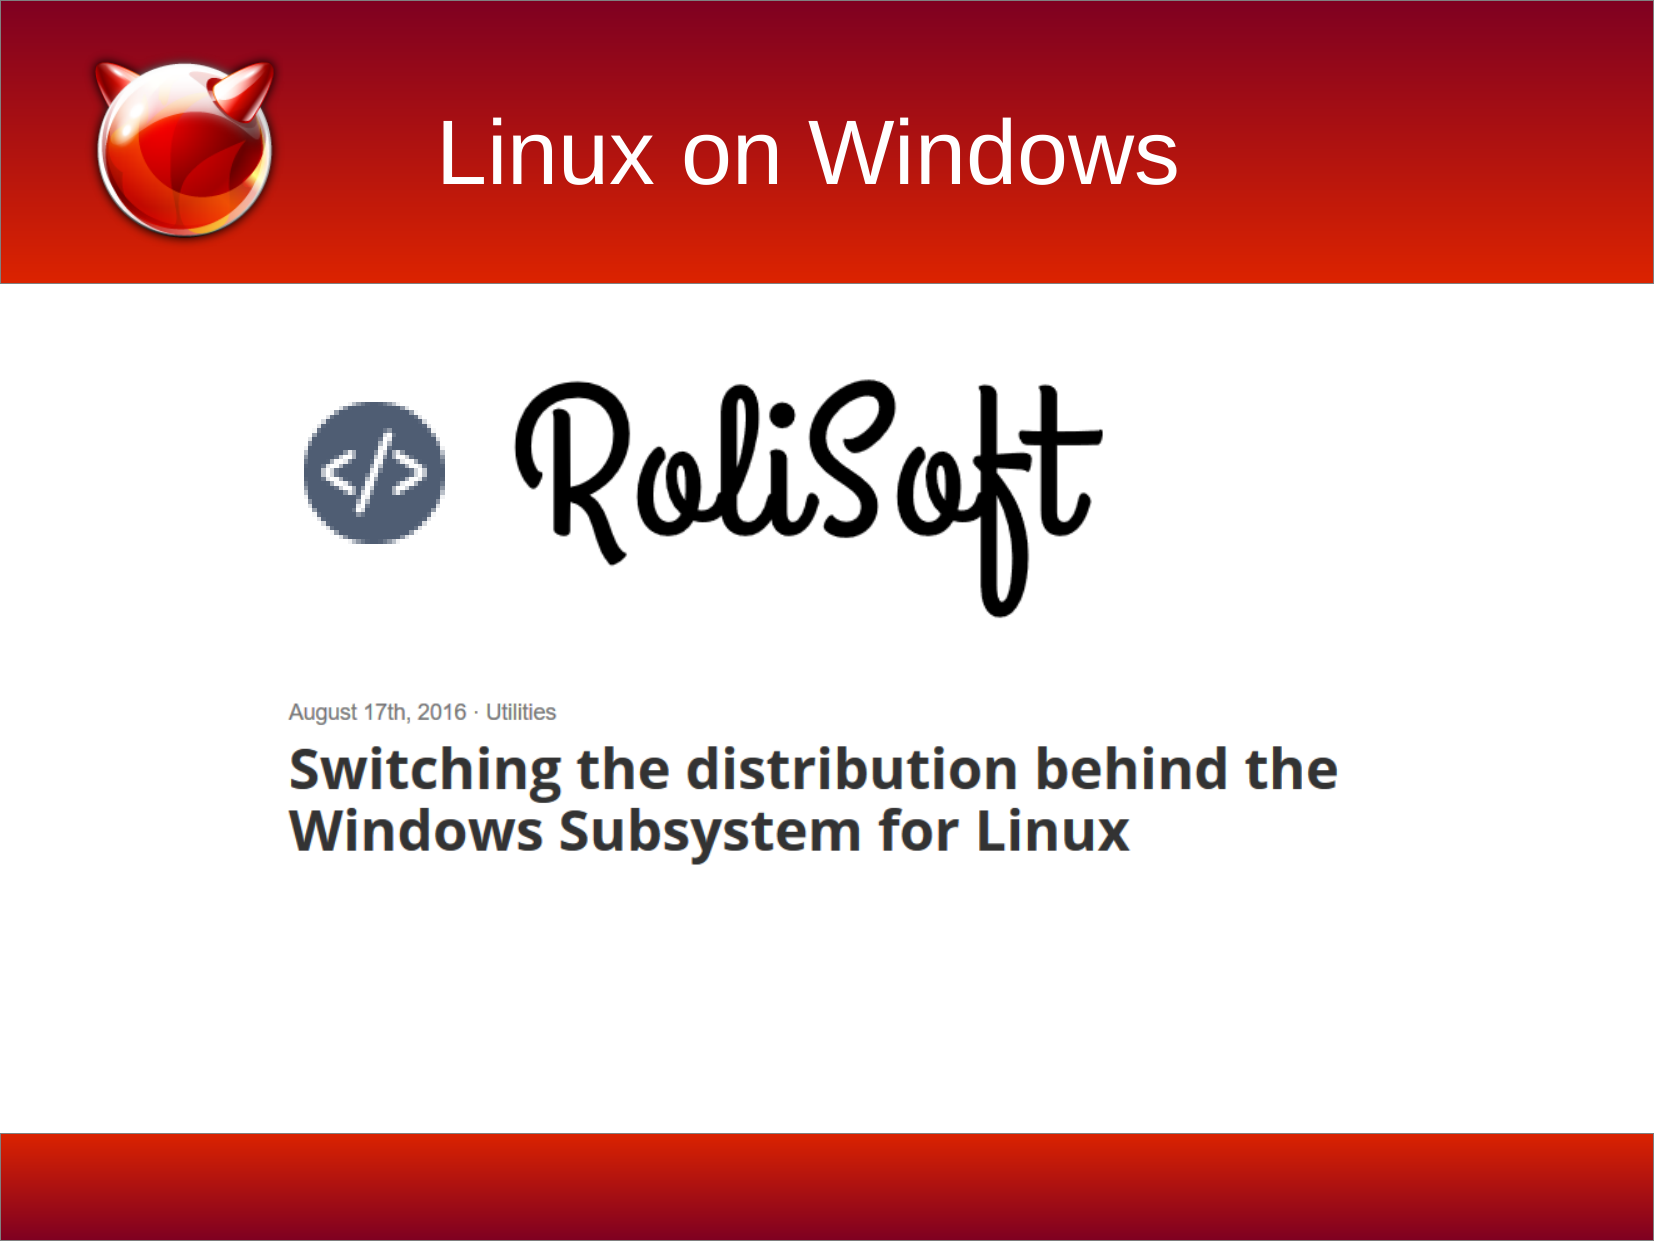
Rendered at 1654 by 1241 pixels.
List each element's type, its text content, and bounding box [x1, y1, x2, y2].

title Linux on Windows [82, 49, 1536, 257]
picture [225, 676, 1387, 881]
picture [304, 402, 445, 544]
picture [469, 328, 1142, 626]
